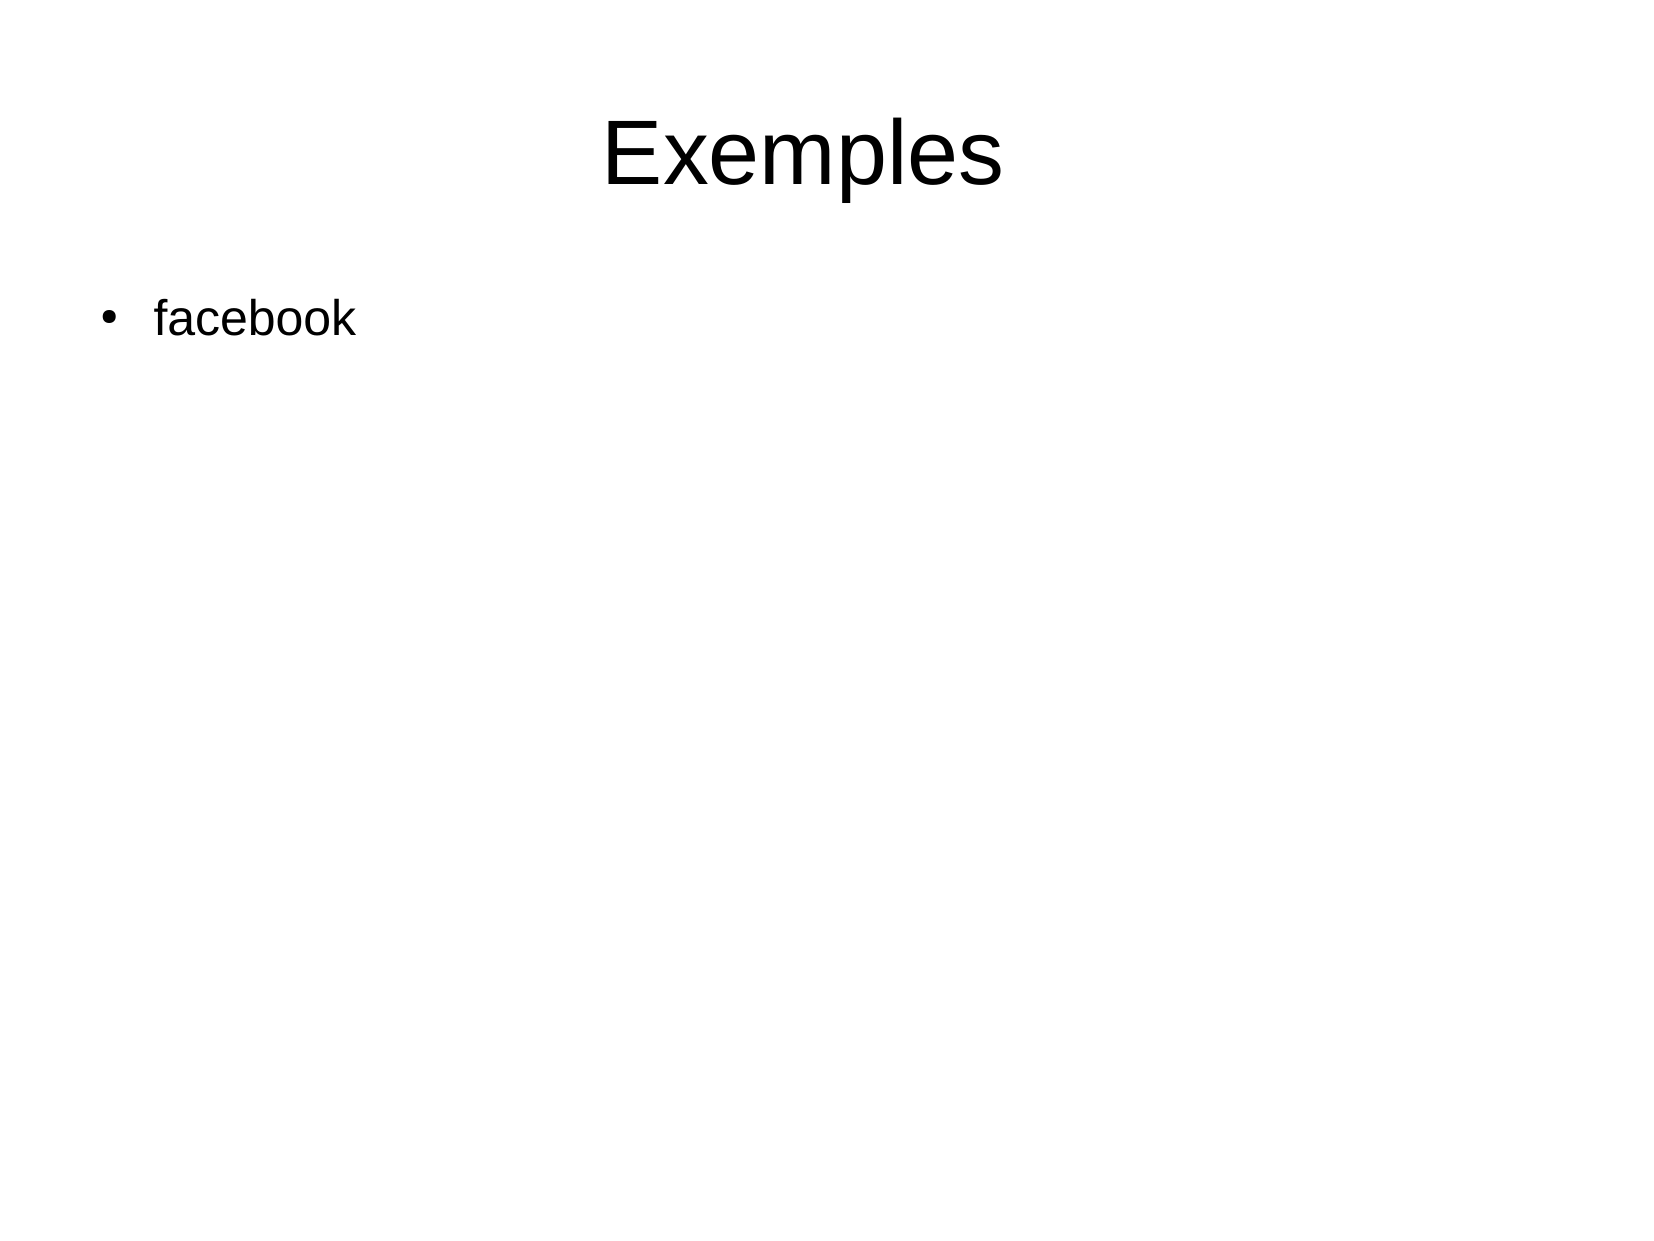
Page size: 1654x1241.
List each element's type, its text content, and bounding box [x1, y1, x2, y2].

title Exemples [82, 49, 1571, 257]
list facebook [82, 290, 1538, 1010]
